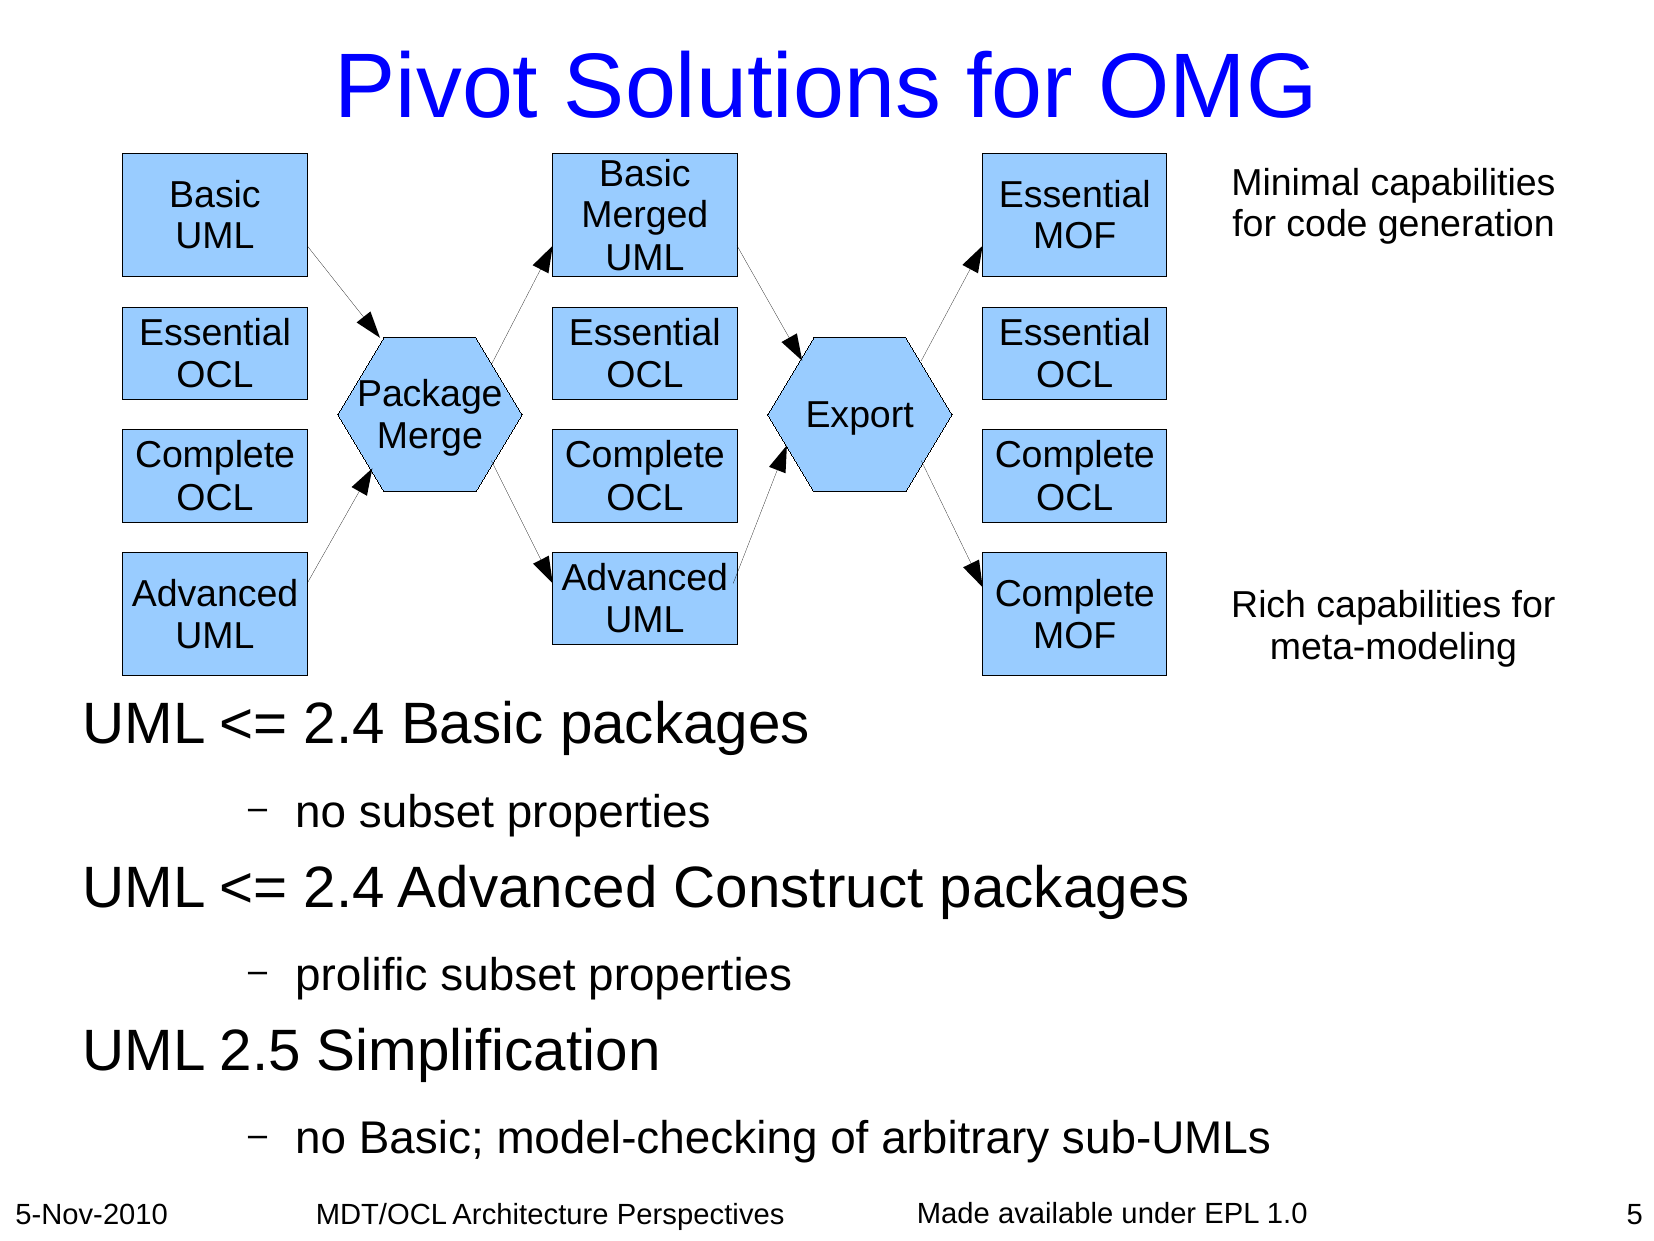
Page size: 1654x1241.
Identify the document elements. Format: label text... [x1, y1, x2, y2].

text_box Complete OCL [122, 429, 308, 523]
text_box Complete OCL [552, 429, 738, 523]
text_box Basic UML [122, 153, 308, 277]
title Pivot Solutions for OMG [82, 34, 1571, 138]
text_box Complete OCL [982, 429, 1167, 523]
text_box Rich capabilities for meta-modeling [1205, 575, 1582, 675]
text_box Essential MOF [982, 153, 1167, 277]
text_box Minimal capabilities for code generation [1205, 153, 1582, 253]
text_box Advanced UML [552, 552, 738, 645]
list UML <= 2.4 Basic packages no subset properties UML <= 2.4 Advanced Construct packages prolific subset properties UML 2.5 Simplification no Basic; model-checking of arbitrary sub-UMLs [82, 690, 1571, 1187]
text_box Advanced UML [122, 552, 308, 676]
text_box Basic Merged UML [552, 153, 738, 277]
text_box Export [767, 337, 953, 492]
text_box Essential OCL [552, 307, 738, 400]
text_box Essential OCL [982, 307, 1167, 400]
text_box Package Merge [337, 337, 523, 492]
text_box Essential OCL [122, 307, 308, 400]
text_box Complete MOF [982, 552, 1167, 676]
